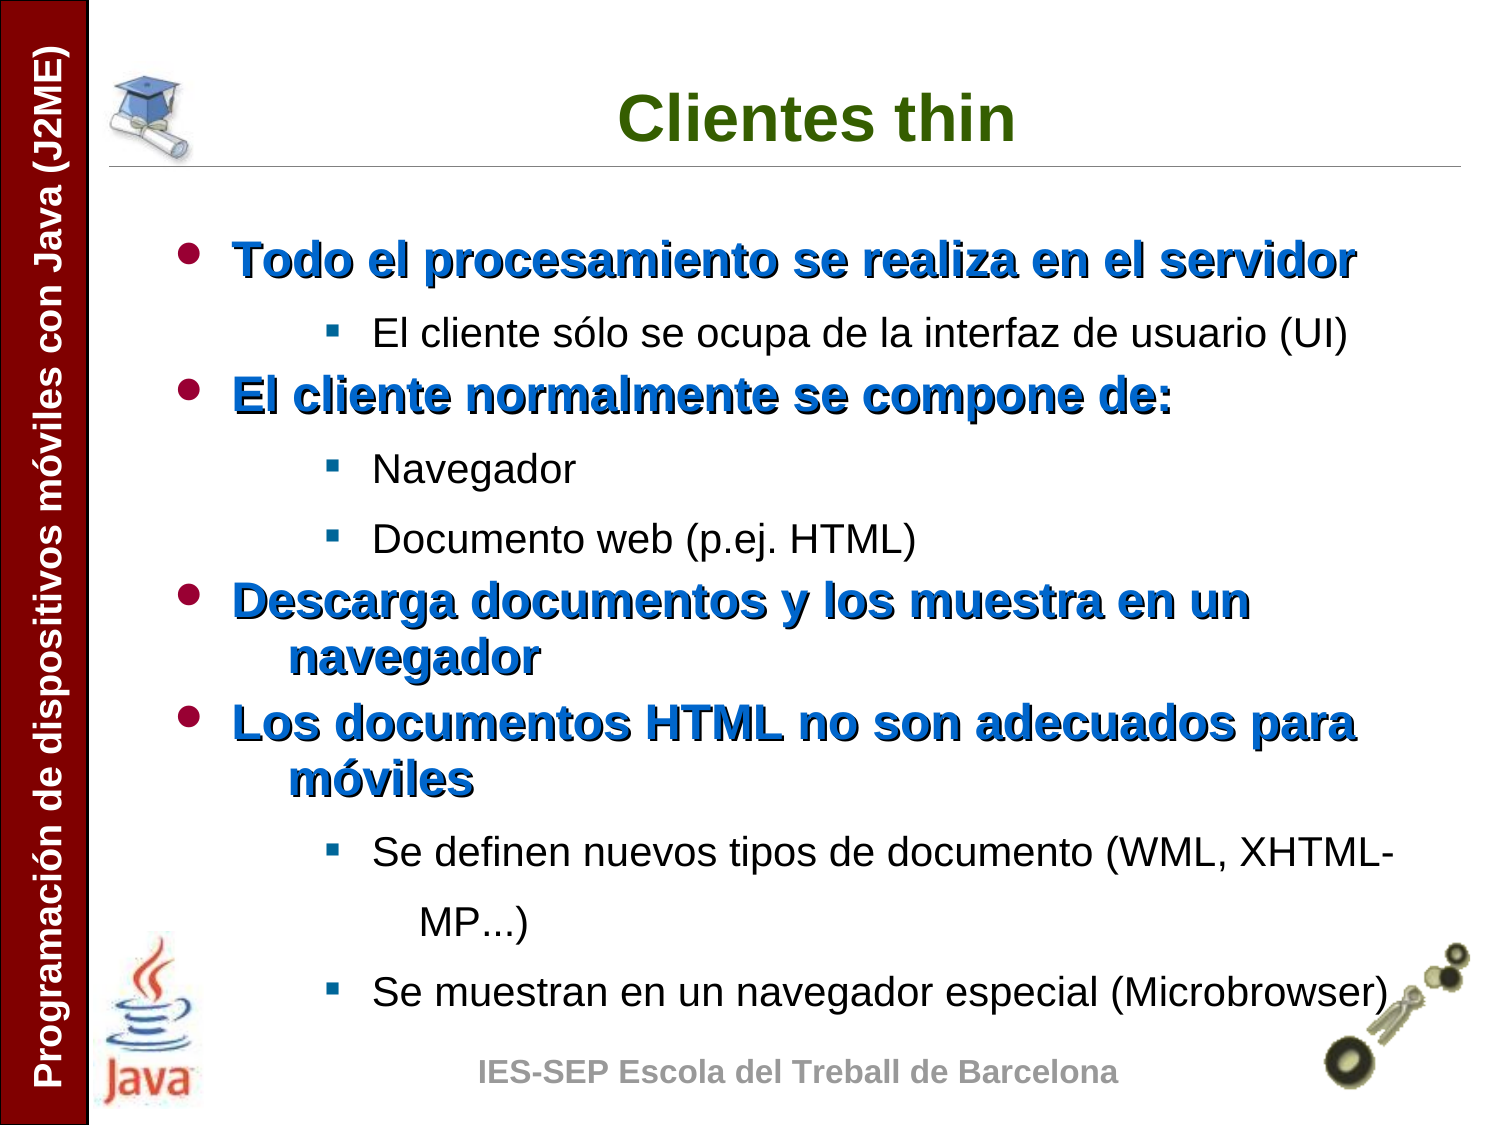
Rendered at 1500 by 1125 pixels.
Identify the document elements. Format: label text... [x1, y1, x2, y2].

list Todo el procesamiento se realiza en el servidor El cliente sólo se ocupa de la interfaz de usuario (UI) El cliente normalmente se compone de: Navegador Documento web (p.ej. HTML) Descarga documentos y los muestra en un navegador Los documentos HTML no son adecuados para móviles Se definen nuevos tipos de documento (WML, XHTML-MP...) Se muestran en un navegador especial (Microbrowser) [174, 230, 1451, 994]
title Clientes thin [211, 75, 1424, 163]
picture [1322, 939, 1471, 1094]
picture [93, 61, 206, 174]
picture [93, 931, 204, 1109]
picture [1322, 995, 1332, 1004]
